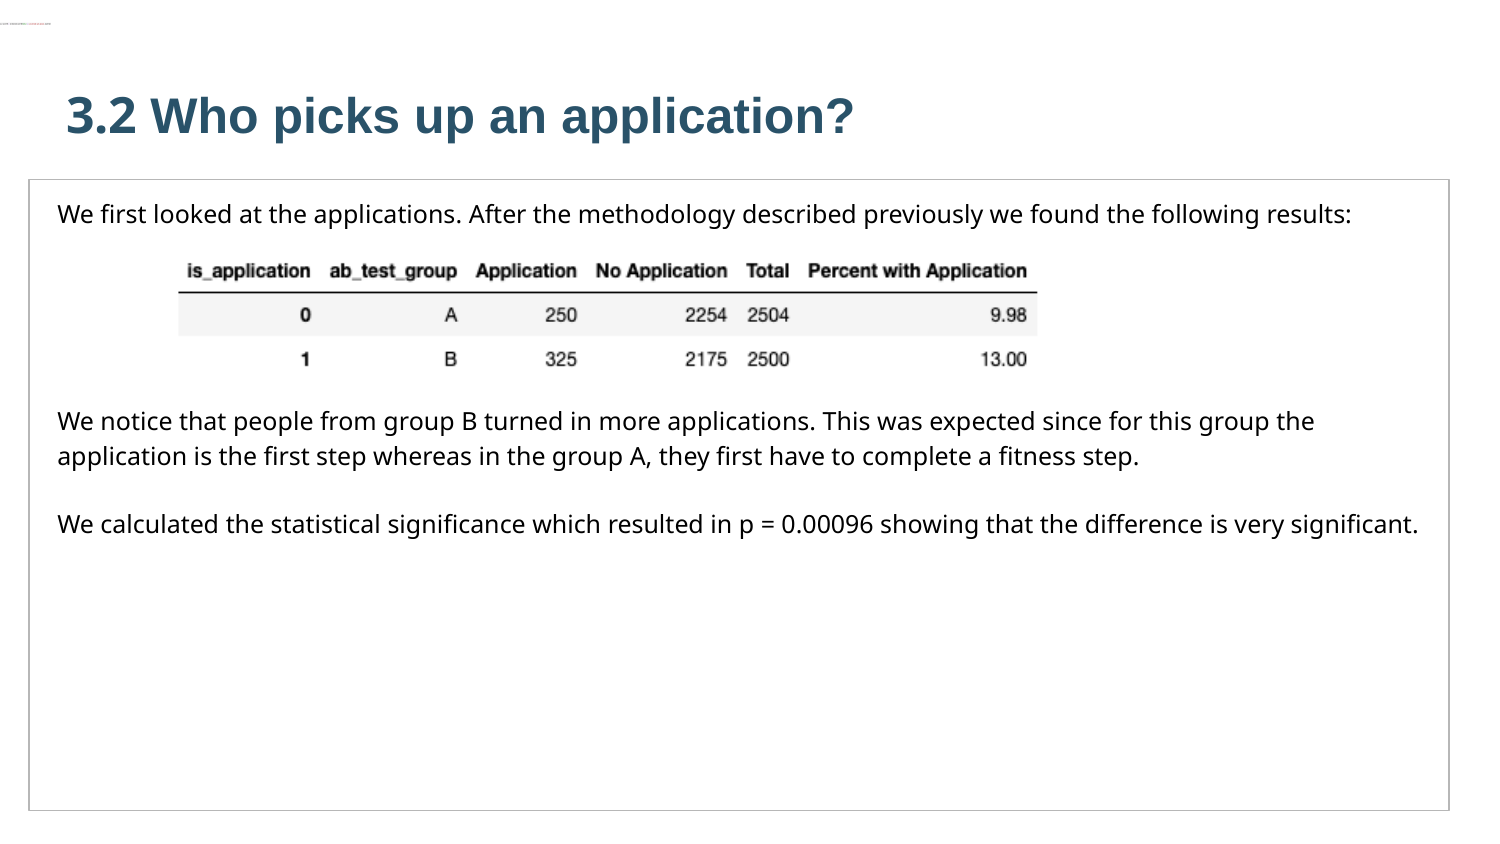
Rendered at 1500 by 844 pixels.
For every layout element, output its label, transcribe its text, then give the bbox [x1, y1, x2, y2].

text_box 3.2 Who picks up an application? [51, 79, 1449, 159]
picture [174, 254, 1050, 390]
text_box We first looked at the applications. After the methodology described previously we found the following results: We notice that people from group B turned in more applications. This was expected since for this group the application is the first step whereas in the group A, they first have to complete a fitness step. We calculated the statistical significance which resulted in p = 0.00096 showing that the difference is very significant. [29, 179, 1449, 811]
